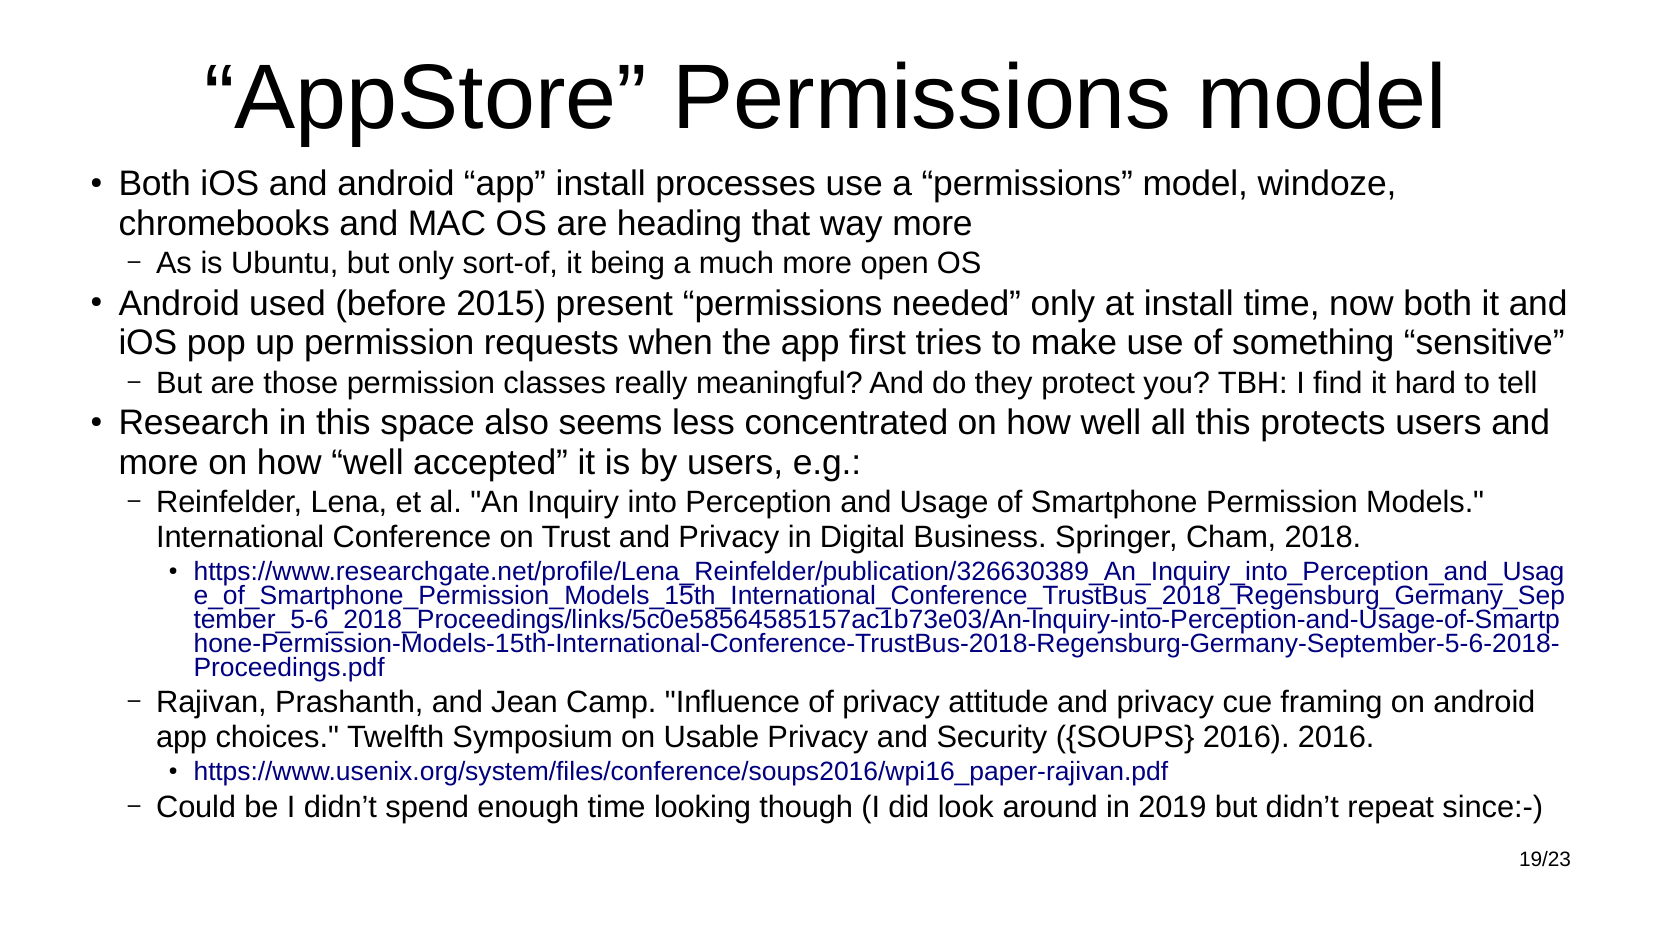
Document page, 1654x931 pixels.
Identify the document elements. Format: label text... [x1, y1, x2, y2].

title “AppStore” Permissions model [82, 19, 1571, 175]
list Both iOS and android “app” install processes use a “permissions” model, windoze, chromebooks and MAC OS are heading that way more As is Ubuntu, but only sort-of, it being a much more open OS Android used (before 2015) present “permissions needed” only at install time, now both it and iOS pop up permission requests when the app first tries to make use of something “sensitive” But are those permission classes really meaningful? And do they protect you? TBH: I find it hard to tell Research in this space also seems less concentrated on how well all this protects users and more on how “well accepted” it is by users, e.g.: Reinfelder, Lena, et al. "An Inquiry into Perception and Usage of Smartphone Permission Models." International Conference on Trust and Privacy in Digital Business. Springer, Cham, 2018. https://www.researchgate.net/profile/Lena_Reinfelder/publication/326630389_An_Inquiry_into_Perception_and_Usage_of_Smartphone_Permission_Models_15th_International_Conference_TrustBus_2018_Regensburg_Germany_September_5-6_2018_Proceedings/links/5c0e58564585157ac1b73e03/An-Inquiry-into-Perception-and-Usage-of-Smartphone-Permission-Models-15th-International-Conference-TrustBus-2018-Regensburg-Germany-September-5-6-2018-Proceedings.pdf Rajivan, Prashanth, and Jean Camp. "Influence of privacy attitude and privacy cue framing on android app choices." Twelfth Symposium on Usable Privacy and Security ({SOUPS} 2016). 2016. https://www.usenix.org/system/files/conference/soups2016/wpi16_paper-rajivan.pdf Could be I didn’t spend enough time looking though (I did look around in 2019 but didn’t repeat since:-) [80, 163, 1570, 829]
